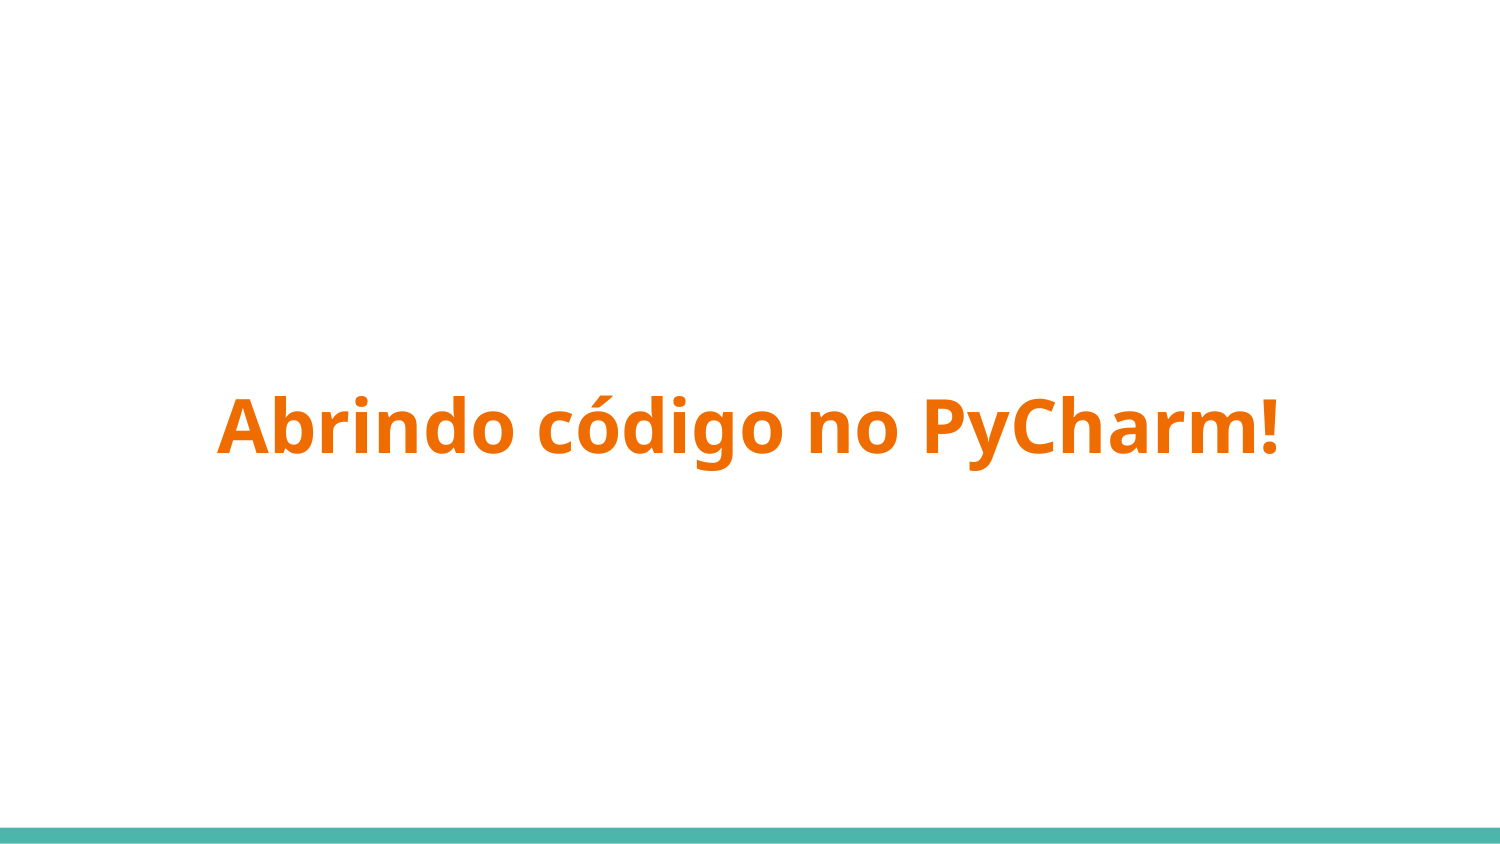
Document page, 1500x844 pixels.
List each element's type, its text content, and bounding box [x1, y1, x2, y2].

title Abrindo código no PyCharm! [51, 363, 1449, 480]
